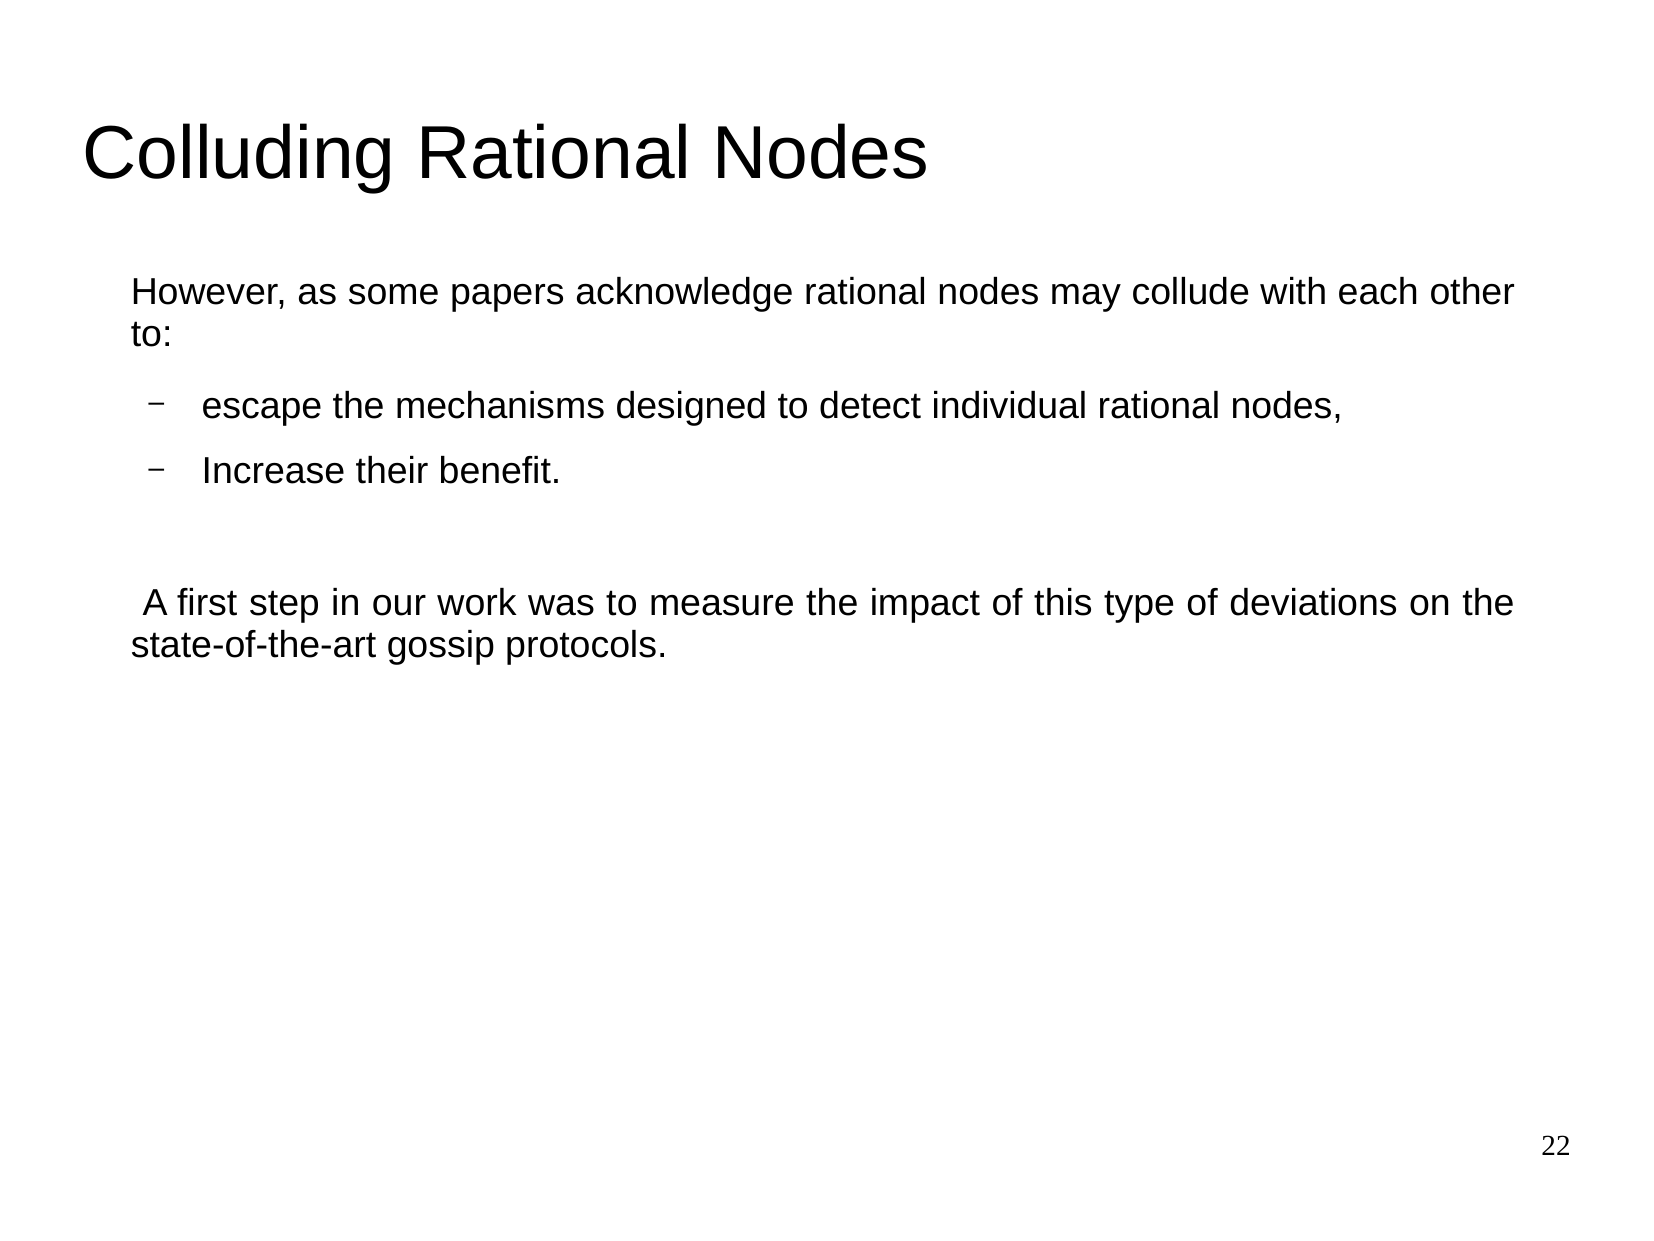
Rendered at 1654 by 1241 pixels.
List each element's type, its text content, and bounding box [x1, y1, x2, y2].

list However, as some papers acknowledge rational nodes may collude with each other to: escape the mechanisms designed to detect individual rational nodes, Increase their benefit. A first step in our work was to measure the impact of this type of deviations on the state-of-the-art gossip protocols. [59, 270, 1516, 991]
title Colluding Rational Nodes [82, 49, 1571, 257]
